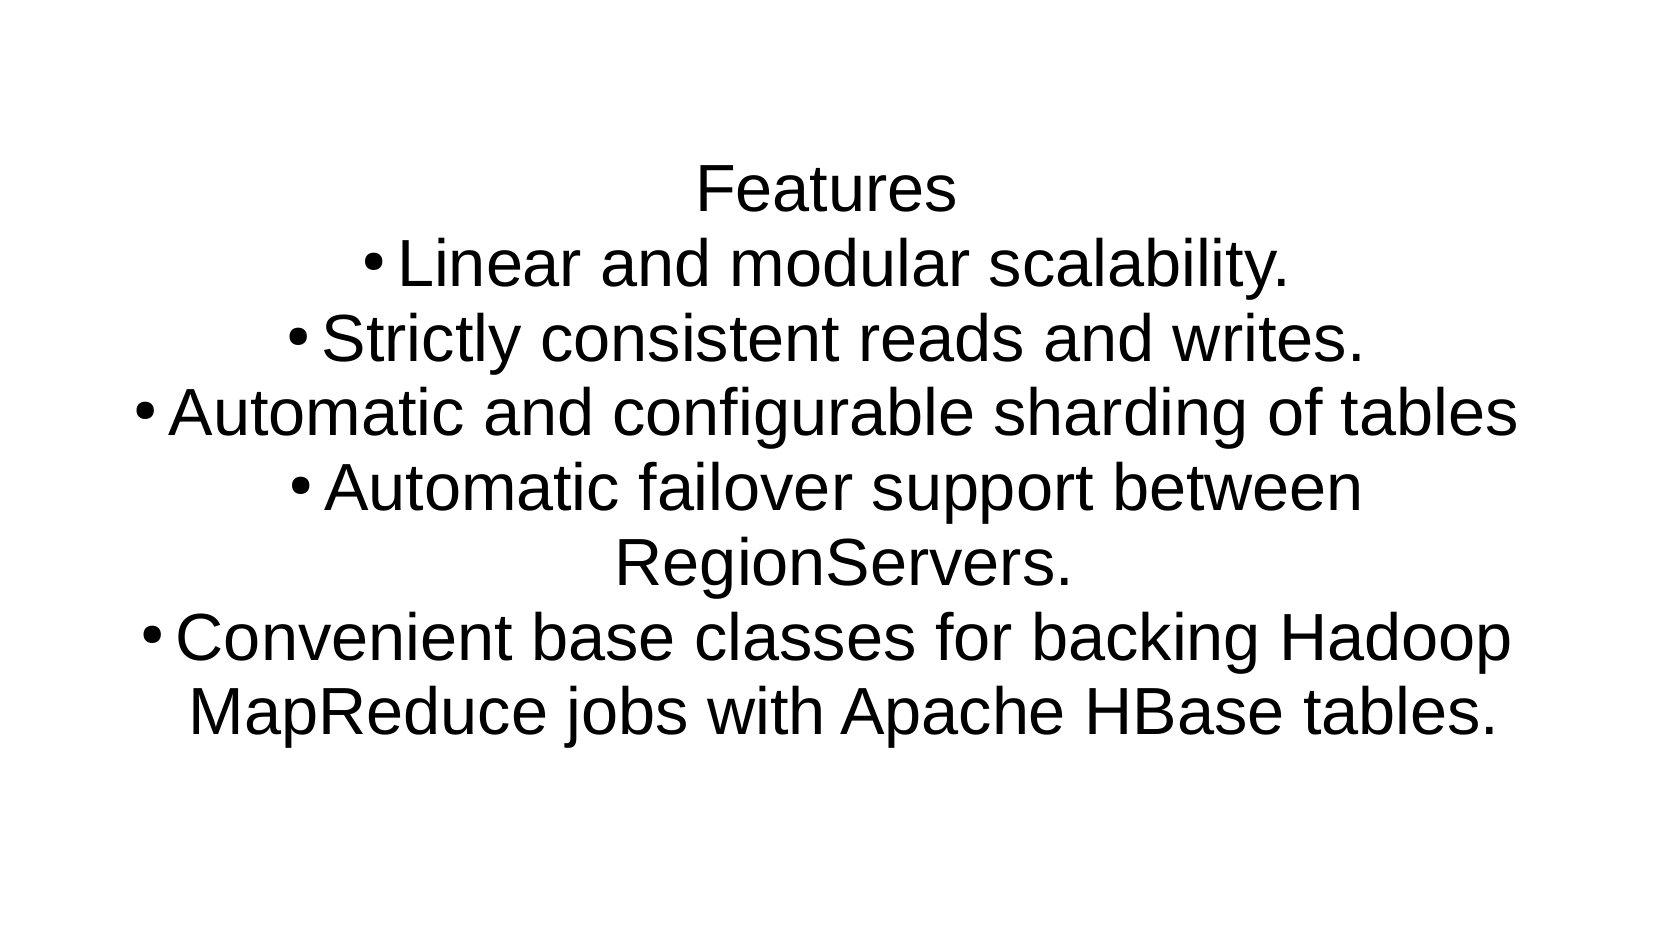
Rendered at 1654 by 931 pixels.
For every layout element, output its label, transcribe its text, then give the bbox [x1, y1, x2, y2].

subtitle Features Linear and modular scalability. Strictly consistent reads and writes. Automatic and configurable sharding of tables Automatic failover support between RegionServers. Convenient base classes for backing Hadoop MapReduce jobs with Apache HBase tables. [82, 75, 1571, 826]
